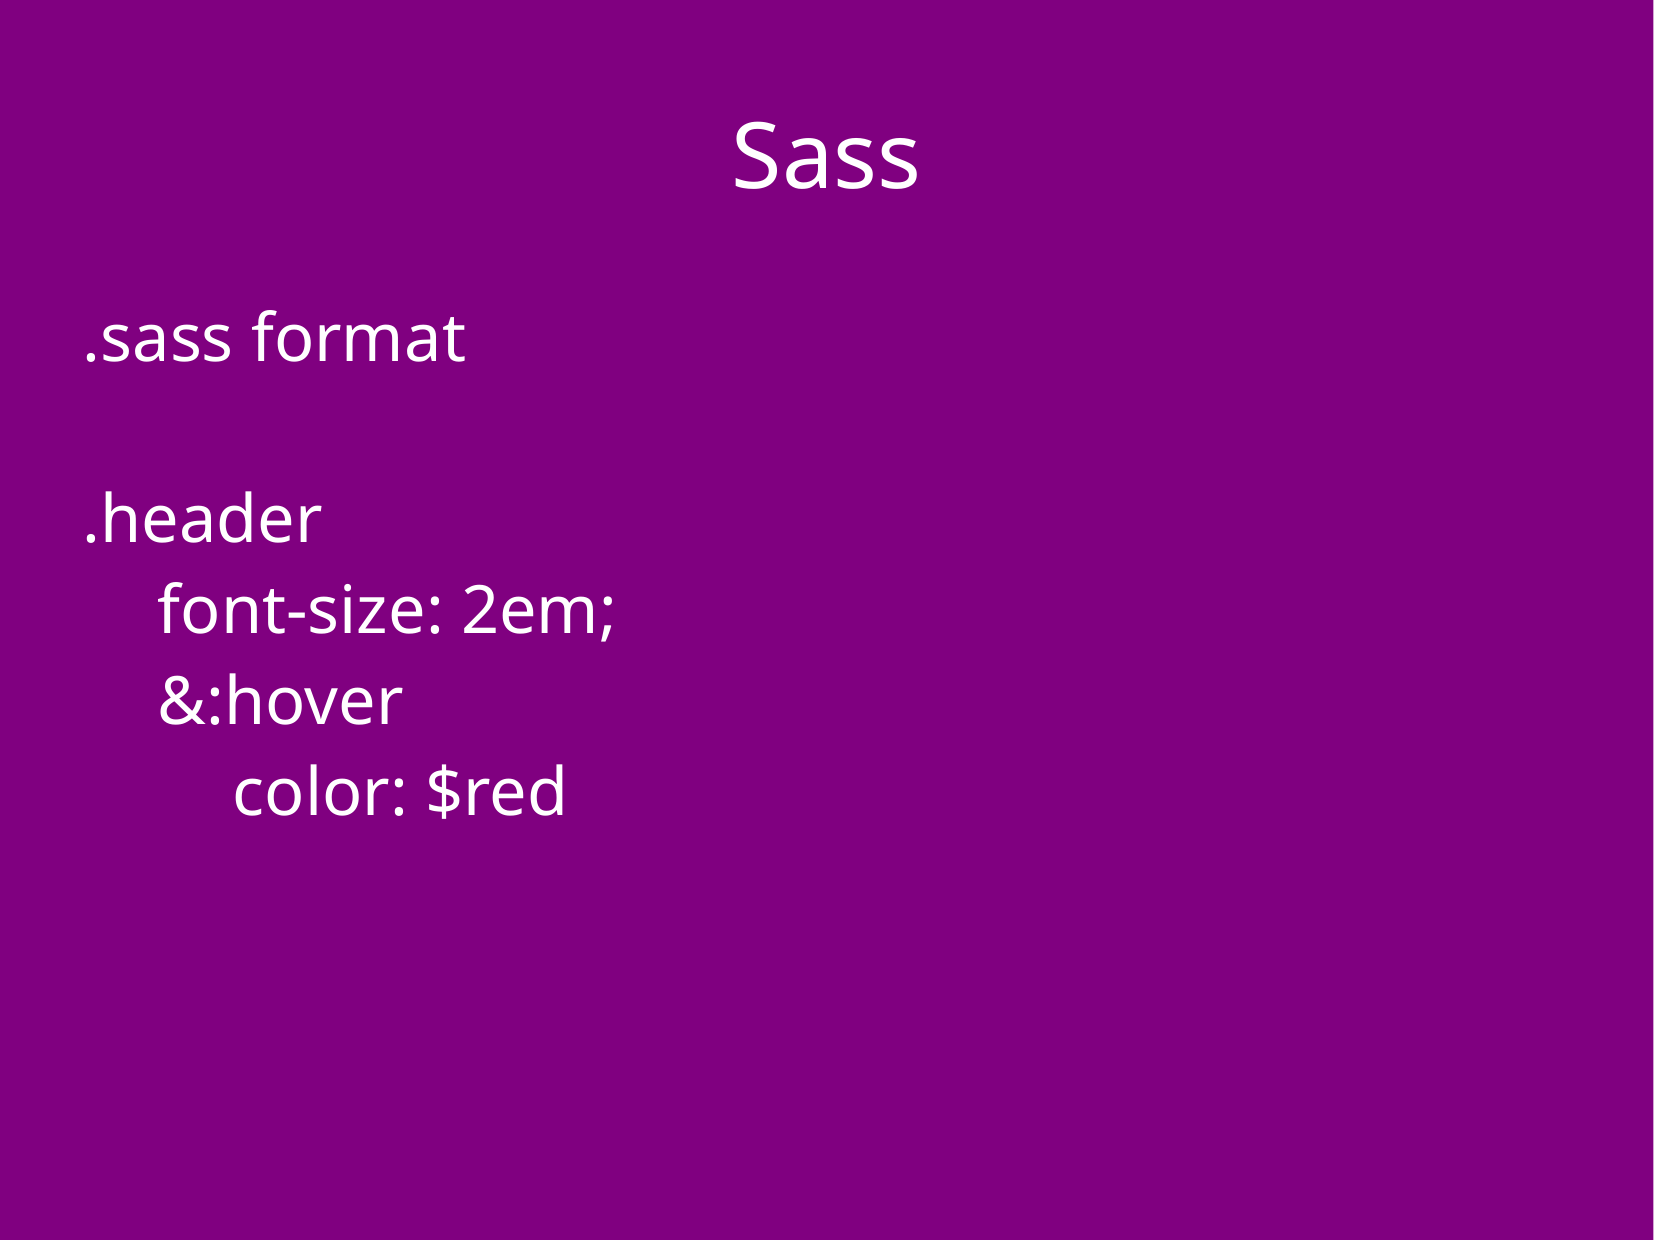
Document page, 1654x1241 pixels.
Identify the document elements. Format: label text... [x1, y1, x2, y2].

title Sass [82, 56, 1571, 250]
subtitle .sass format .header font-size: 2em; &:hover color: $red [82, 290, 1571, 1109]
